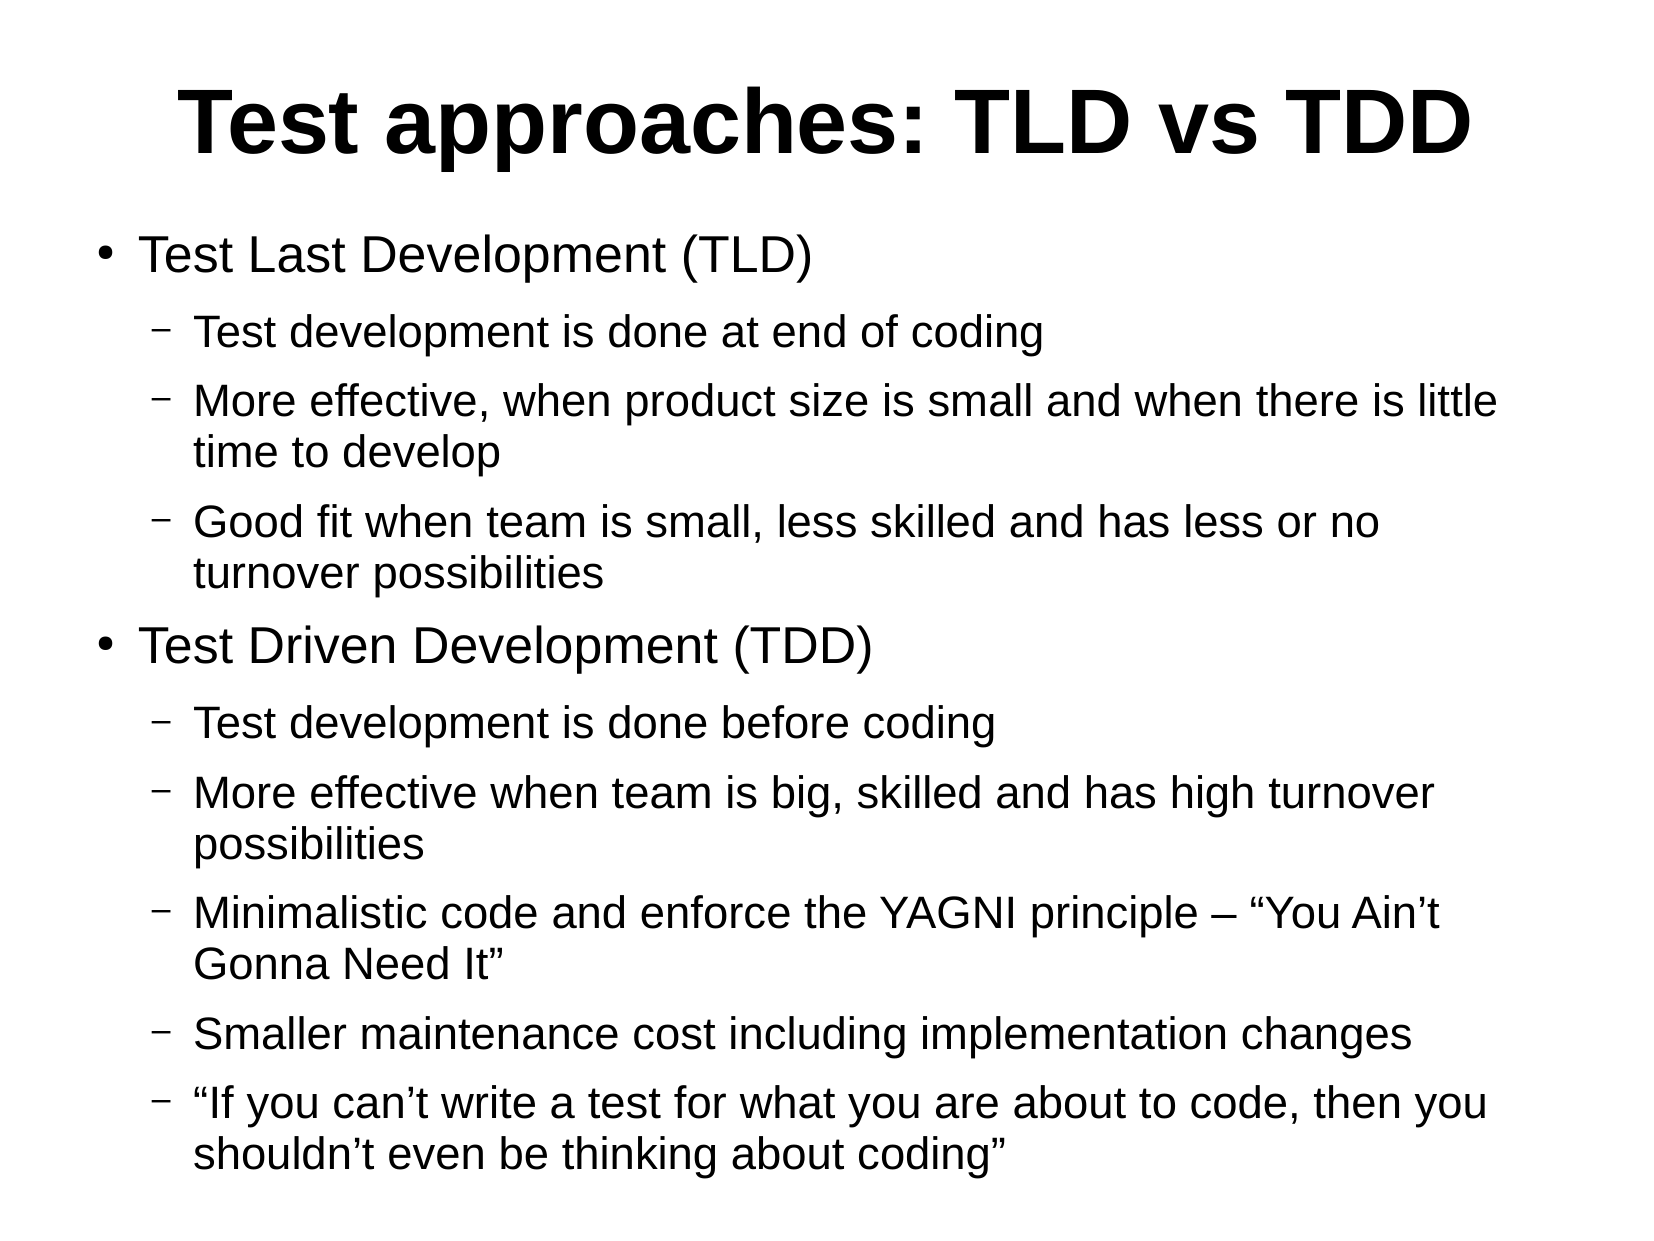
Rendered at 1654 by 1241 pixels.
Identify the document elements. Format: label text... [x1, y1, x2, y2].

title Test approaches: TLD vs TDD [82, 49, 1571, 196]
list Test Last Development (TLD) Test development is done at end of coding More effective, when product size is small and when there is little time to develop Good fit when team is small, less skilled and has less or no turnover possibilities Test Driven Development (TDD) Test development is done before coding More effective when team is big, skilled and has high turnover possibilities Minimalistic code and enforce the YAGNI principle – “You Ain’t Gonna Need It” Smaller maintenance cost including implementation changes “If you can’t write a test for what you are about to code, then you shouldn’t even be thinking about coding” [82, 225, 1538, 1186]
